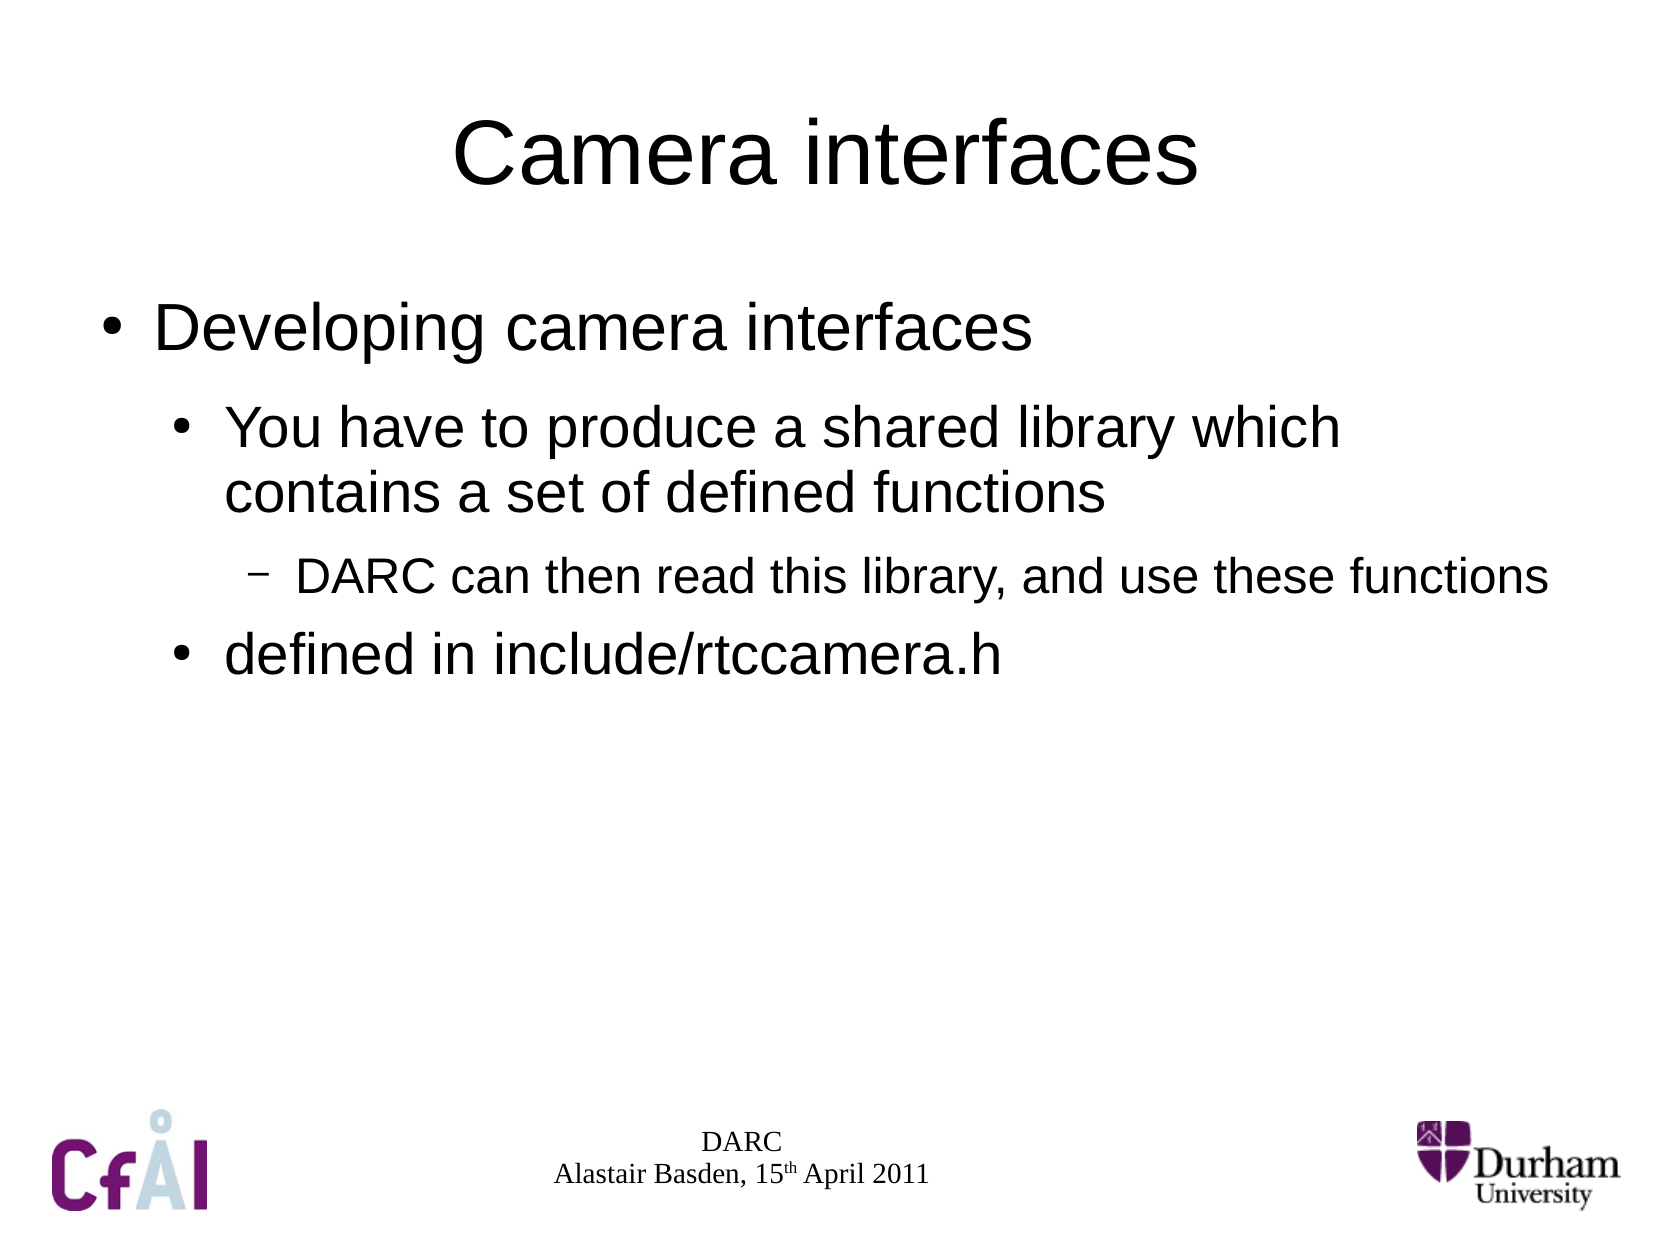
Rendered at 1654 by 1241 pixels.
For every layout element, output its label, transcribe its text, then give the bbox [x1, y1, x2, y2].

picture [52, 1109, 207, 1211]
picture [1417, 1121, 1621, 1211]
list Developing camera interfaces You have to produce a shared library which contains a set of defined functions DARC can then read this library, and use these functions defined in include/rtccamera.h [82, 290, 1571, 1109]
title Camera interfaces [82, 56, 1571, 250]
